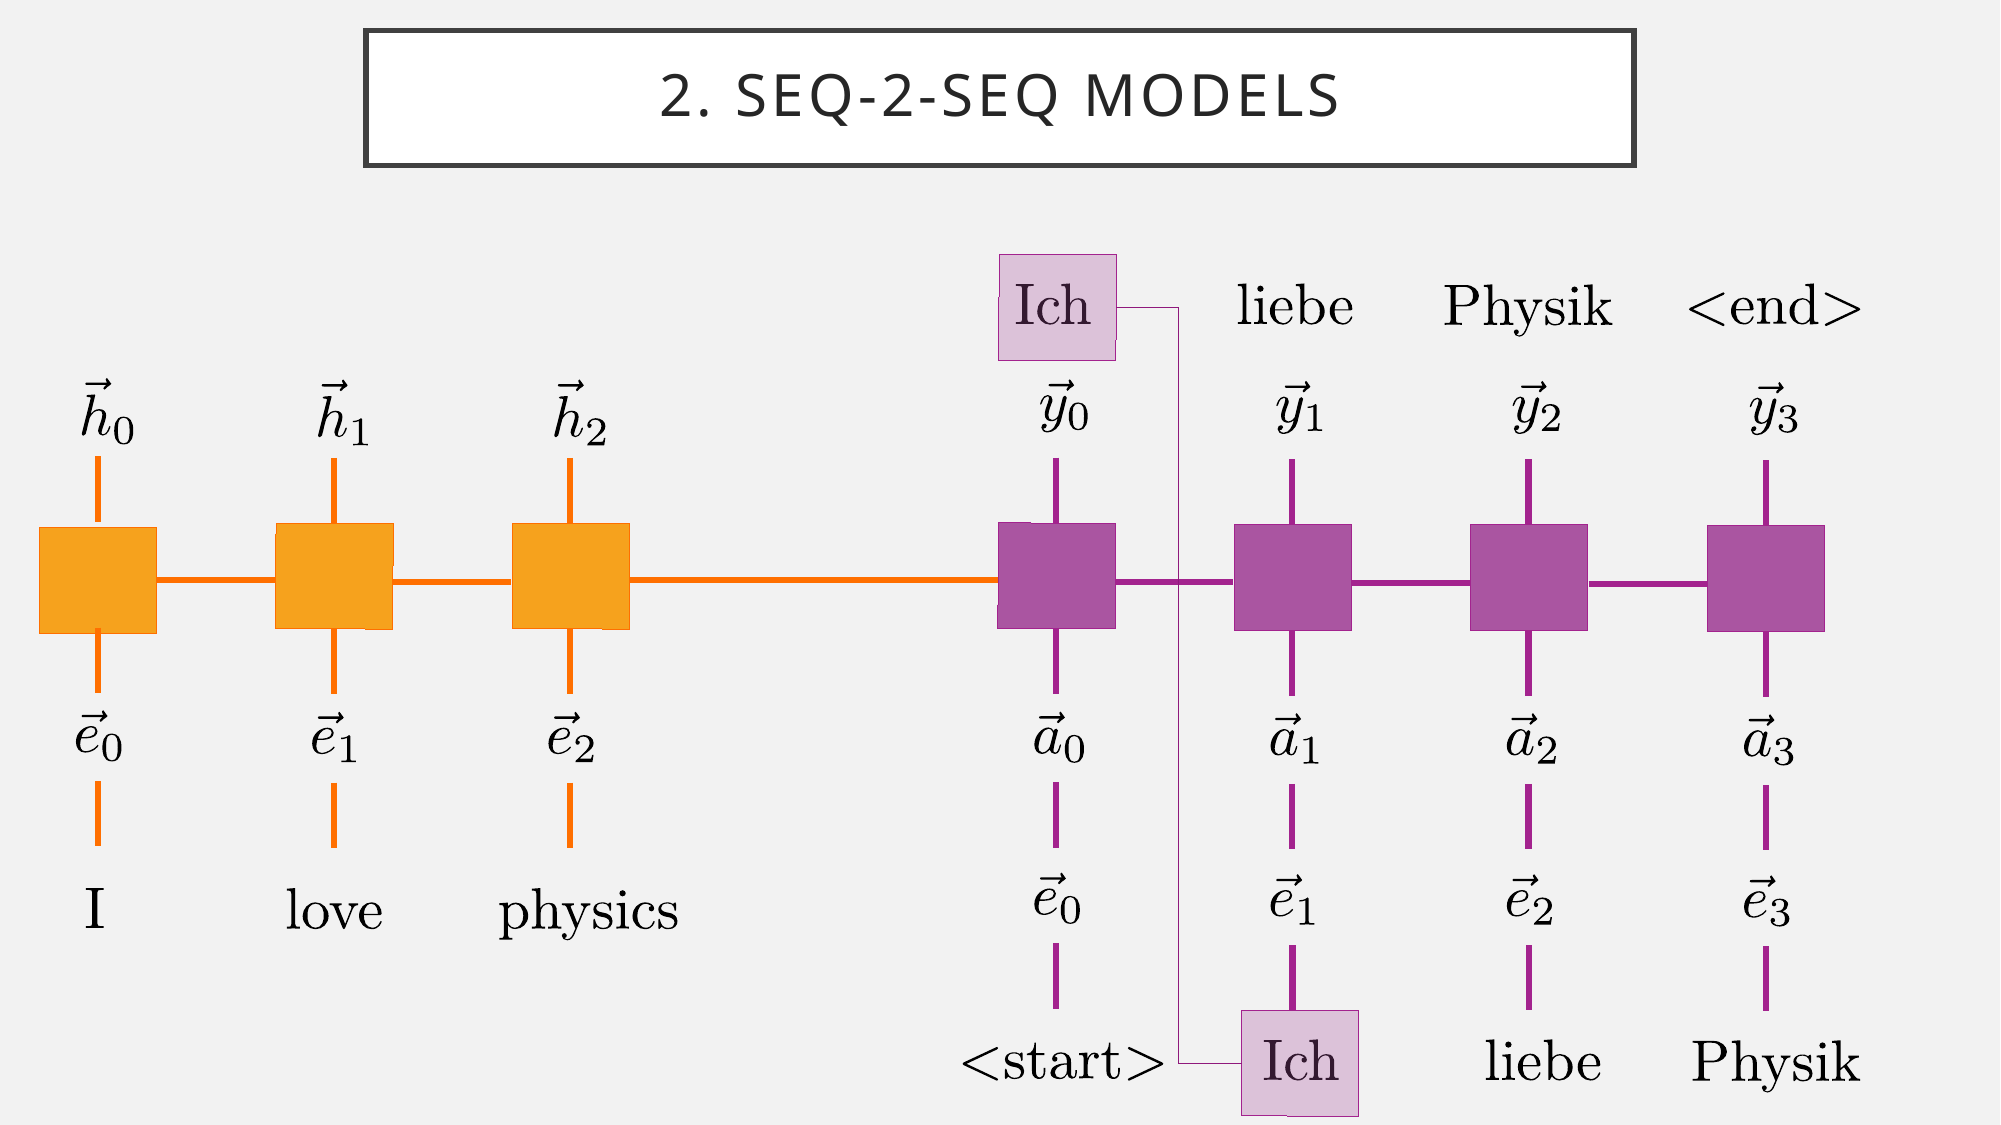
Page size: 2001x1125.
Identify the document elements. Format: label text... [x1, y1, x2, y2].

text_box [1512, 396, 1540, 434]
text_box [1295, 283, 1325, 325]
text_box [1793, 1054, 1813, 1082]
text_box [619, 890, 626, 897]
text_box [1068, 402, 1088, 431]
text_box [1543, 1039, 1573, 1081]
text_box [1303, 736, 1319, 764]
text_box [1270, 729, 1298, 756]
text_box [1505, 1041, 1512, 1048]
text_box [1511, 713, 1538, 725]
text_box [1533, 897, 1552, 925]
text_box [39, 527, 157, 634]
text_box [286, 888, 300, 929]
text_box [587, 418, 606, 446]
text_box [317, 711, 344, 724]
text_box [1707, 525, 1825, 632]
text_box [321, 379, 348, 392]
text_box [302, 902, 329, 930]
text_box [575, 735, 594, 763]
text_box [554, 711, 581, 724]
text_box [998, 254, 1117, 361]
text_box [75, 726, 99, 753]
text_box [554, 396, 583, 438]
text_box [1506, 890, 1530, 917]
title 2. Seq-2-seq models [366, 30, 1634, 166]
text_box [1774, 737, 1794, 766]
text_box [1485, 1039, 1499, 1080]
text_box [1506, 729, 1534, 756]
text_box [114, 416, 134, 445]
text_box [1269, 297, 1293, 325]
text_box [1761, 1055, 1791, 1093]
text_box [318, 396, 347, 438]
text_box [1064, 734, 1084, 763]
text_box [557, 379, 584, 392]
text_box [1517, 1053, 1541, 1081]
text_box [548, 727, 571, 755]
text_box [1513, 299, 1543, 337]
text_box [1284, 380, 1311, 393]
text_box [1748, 714, 1775, 726]
text_box [1584, 284, 1613, 325]
text_box [1276, 874, 1303, 886]
text_box [1034, 727, 1062, 754]
text_box [1512, 874, 1539, 886]
text_box [1004, 1052, 1025, 1080]
text_box [1127, 1046, 1164, 1081]
text_box [1789, 283, 1819, 325]
text_box [561, 903, 591, 941]
text_box [1568, 299, 1581, 325]
text_box [1237, 283, 1252, 324]
text_box [1577, 1053, 1601, 1081]
text_box [341, 735, 356, 763]
text_box [1770, 898, 1790, 927]
text_box [1254, 298, 1267, 324]
text_box [1079, 1052, 1099, 1079]
text_box [1234, 524, 1352, 631]
text_box [1257, 285, 1264, 292]
text_box [658, 902, 678, 930]
text_box [359, 902, 382, 930]
text_box [499, 902, 529, 940]
text_box [1483, 284, 1514, 325]
text_box [512, 523, 630, 630]
text_box [1537, 736, 1556, 764]
text_box [531, 888, 562, 929]
text_box [1824, 292, 1861, 327]
text_box [1307, 403, 1323, 431]
text_box [616, 902, 629, 929]
text_box [1757, 297, 1787, 324]
text_box [1692, 1040, 1727, 1081]
text_box [1038, 711, 1065, 724]
text_box [102, 733, 122, 762]
text_box [1758, 382, 1784, 394]
text_box [1444, 285, 1479, 325]
text_box [275, 523, 394, 630]
text_box [1816, 1054, 1829, 1081]
text_box [1731, 1040, 1762, 1081]
text_box [1731, 297, 1754, 325]
text_box [81, 710, 108, 722]
text_box [1026, 1042, 1046, 1079]
text_box [81, 394, 111, 436]
text_box [1329, 297, 1353, 325]
text_box [1276, 396, 1304, 434]
text_box [1541, 403, 1560, 431]
text_box [1778, 405, 1798, 433]
text_box [85, 888, 104, 928]
text_box [1275, 713, 1302, 725]
text_box [1241, 1010, 1359, 1117]
text_box [1060, 895, 1080, 924]
text_box [1050, 1052, 1077, 1080]
text_box [632, 902, 655, 930]
text_box [1832, 1040, 1861, 1081]
text_box [1749, 397, 1777, 436]
text_box [1299, 897, 1315, 925]
text_box [1545, 298, 1565, 326]
text_box [329, 903, 359, 930]
text_box [1502, 1054, 1515, 1080]
text_box [312, 727, 335, 755]
text_box [1521, 380, 1547, 393]
text_box [85, 377, 112, 390]
text_box [1571, 286, 1578, 293]
text_box [1040, 872, 1066, 885]
text_box [1688, 292, 1725, 327]
text_box [593, 902, 613, 930]
text_box [1034, 888, 1057, 916]
text_box [1270, 890, 1294, 917]
text_box [1749, 875, 1776, 887]
text_box [1040, 395, 1067, 433]
text_box [1048, 379, 1075, 391]
text_box [997, 522, 1116, 629]
text_box [962, 1046, 999, 1081]
text_box [1819, 1042, 1826, 1049]
text_box [1744, 730, 1771, 757]
text_box [1101, 1042, 1120, 1079]
text_box [352, 418, 368, 446]
text_box [1744, 891, 1767, 918]
text_box [1470, 524, 1588, 631]
